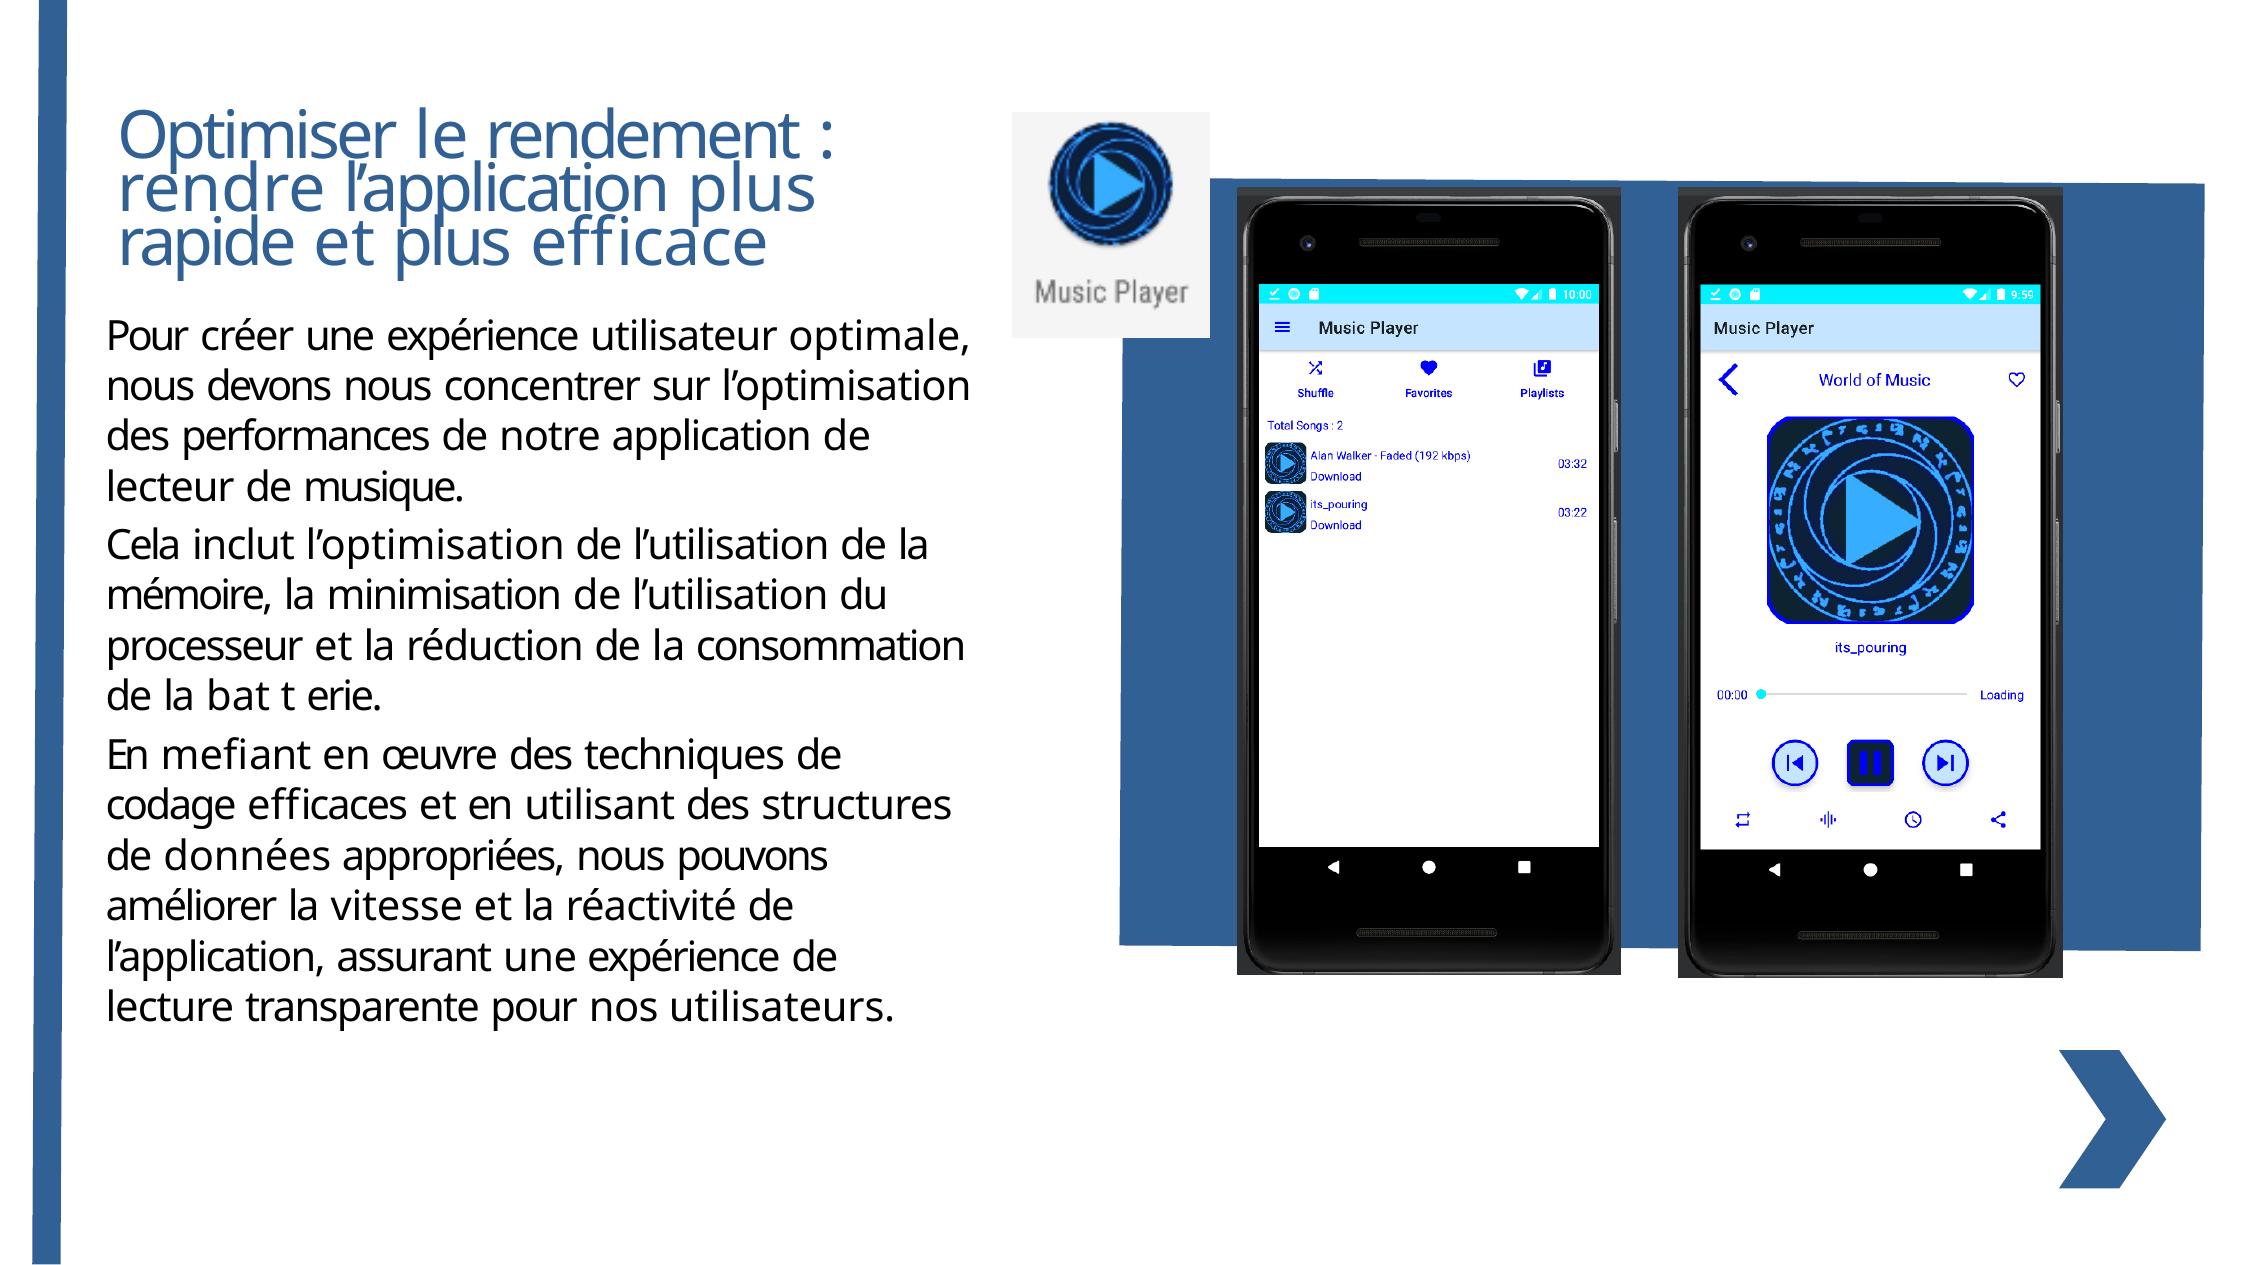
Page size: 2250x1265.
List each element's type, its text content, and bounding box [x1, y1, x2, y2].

picture [1678, 187, 2063, 978]
picture [1237, 187, 1621, 975]
title Optimiser le rendement : rendre l’application plus rapide et plus efficace [114, 79, 976, 277]
text_box [32, 0, 68, 1265]
picture [1012, 112, 1210, 338]
text_box Pour créer une expérience utilisateur optimale, nous devons nous concentrer sur l’optimisation des performances de notre application de lecteur de musique. Cela inclut l’optimisation de l’utilisation de la mémoire, la minimisation de l’utilisation du processeur et la réduction de la consommation de la batterie. En mefiant en œuvre des techniques de codage efficaces et en utilisant des structures de données appropriées, nous pouvons améliorer la vitesse et la réactivité de l’application, assurant une expérience de lecture transparente pour nos utilisateurs. [103, 299, 976, 1030]
